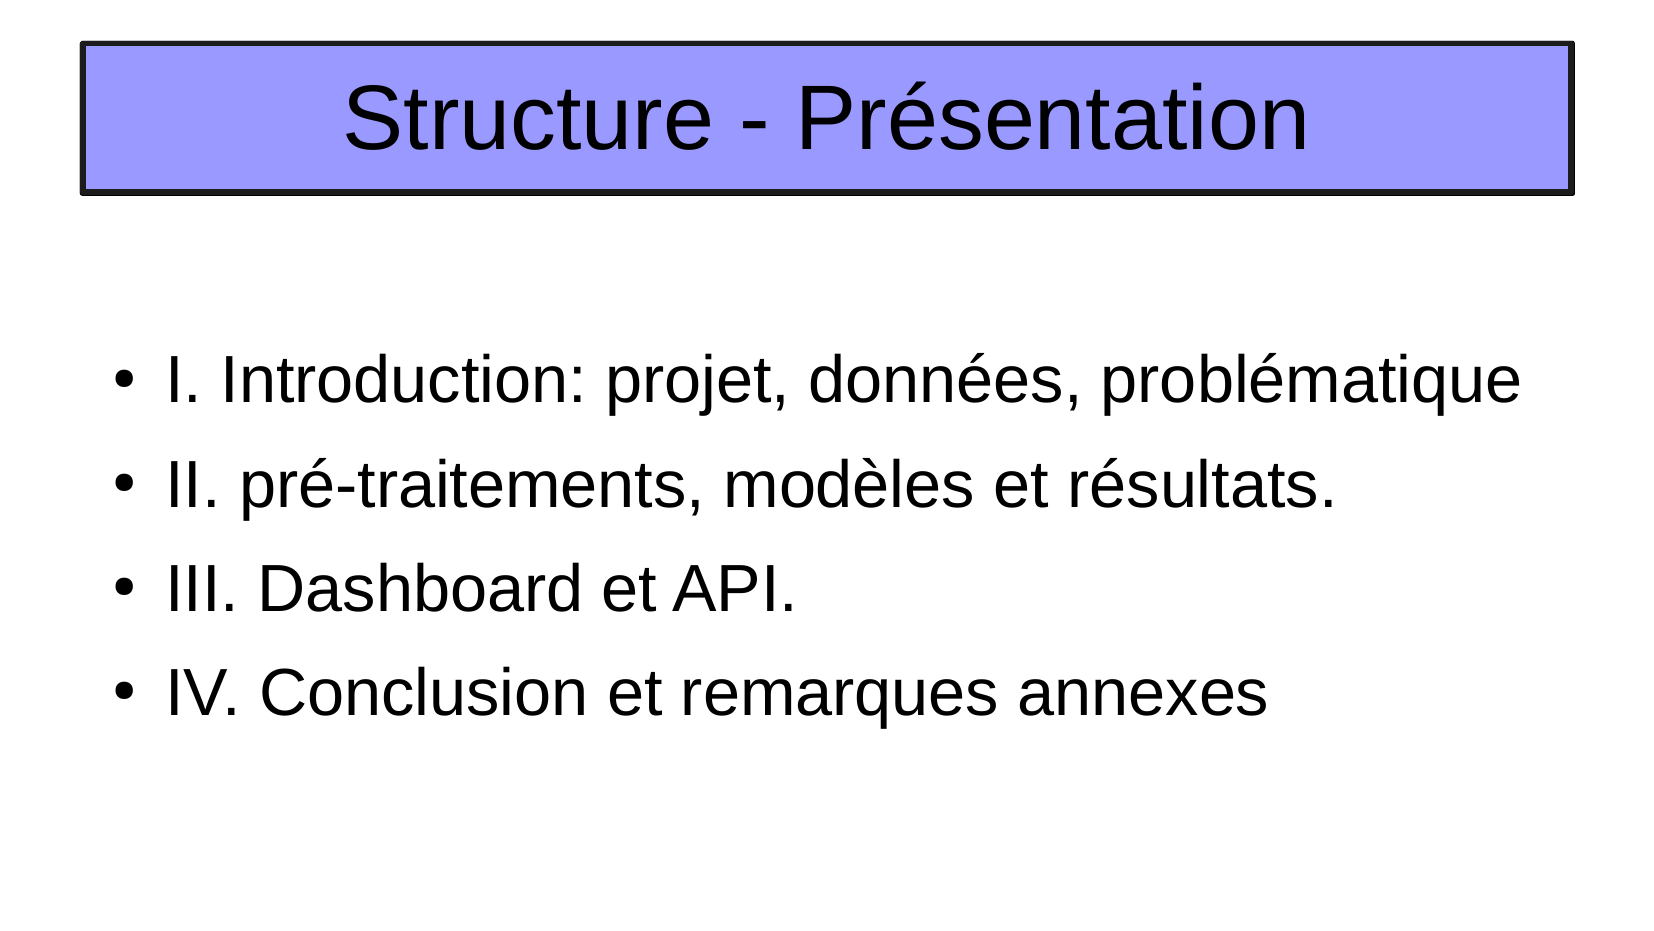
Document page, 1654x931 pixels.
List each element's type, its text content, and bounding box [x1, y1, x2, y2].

list I. Introduction: projet, données, problématique II. pré-traitements, modèles et résultats. III. Dashboard et API. IV. Conclusion et remarques annexes [94, 342, 1583, 792]
title Structure - Présentation [82, 43, 1572, 193]
